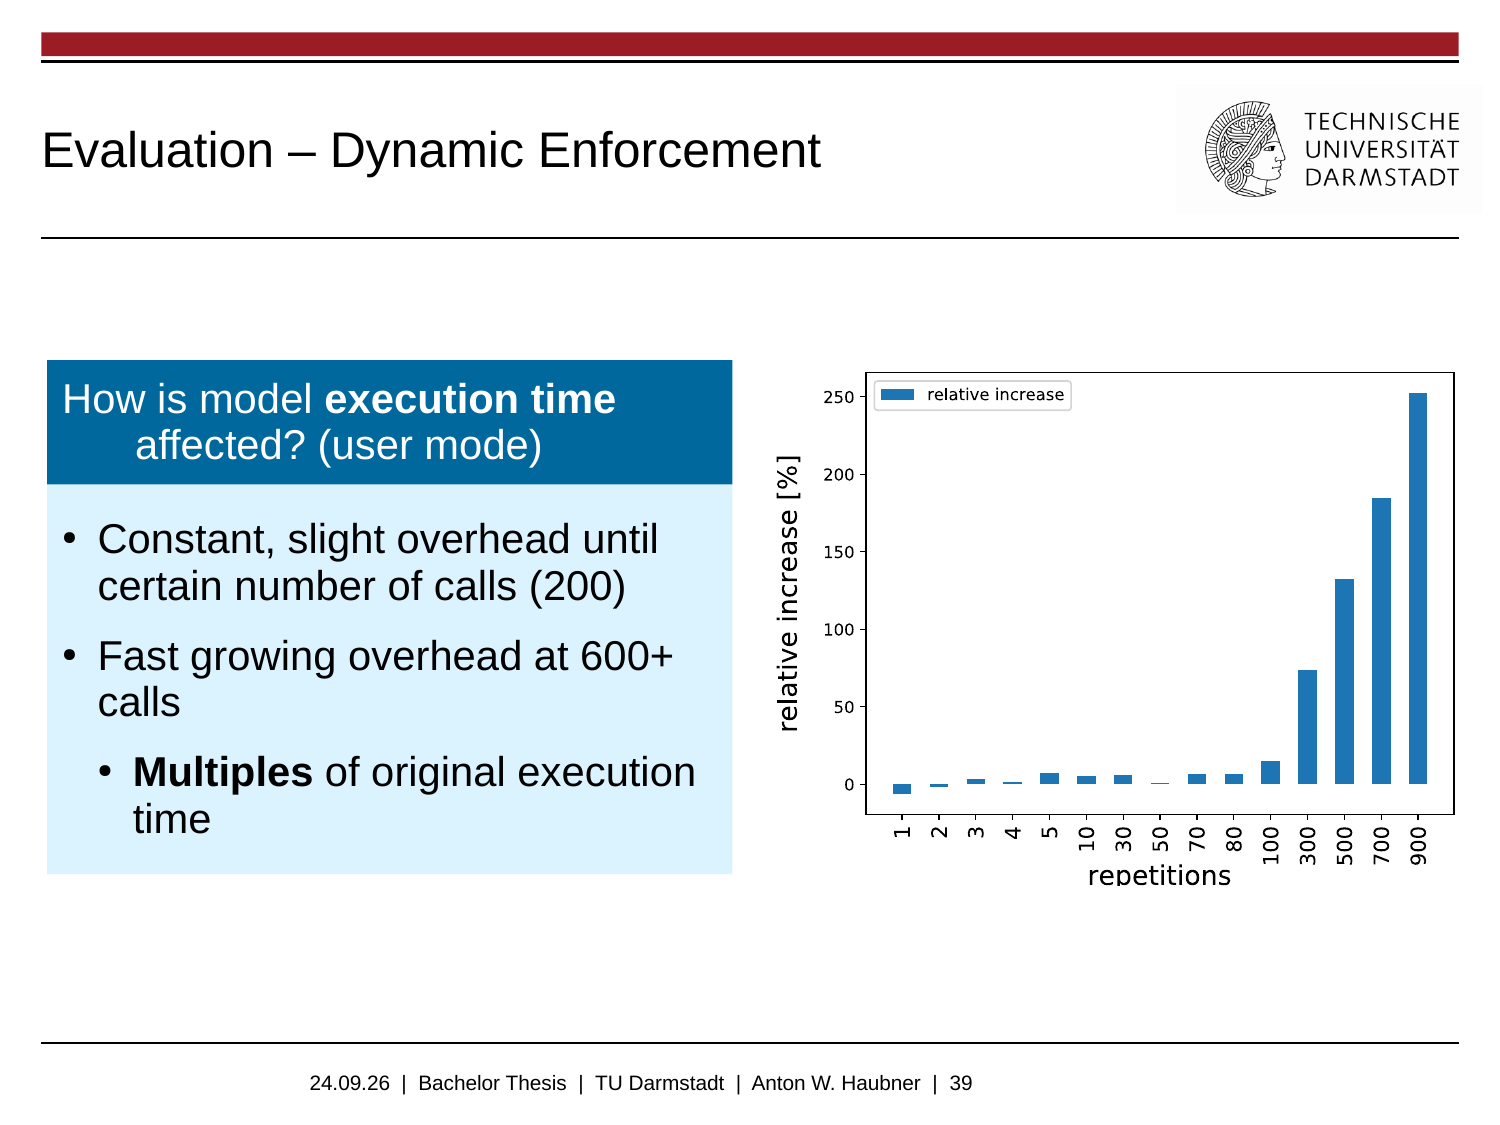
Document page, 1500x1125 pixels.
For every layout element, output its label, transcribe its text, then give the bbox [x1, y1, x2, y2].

title Evaluation – Dynamic Enforcement [41, 74, 1131, 225]
text_box Constant, slight overhead until certain number of calls (200) Fast growing overhead at 600+ calls Multiples of original execution time [47, 485, 733, 875]
text_box How is model execution time affected? (user mode) [47, 360, 733, 485]
picture [776, 372, 1455, 886]
